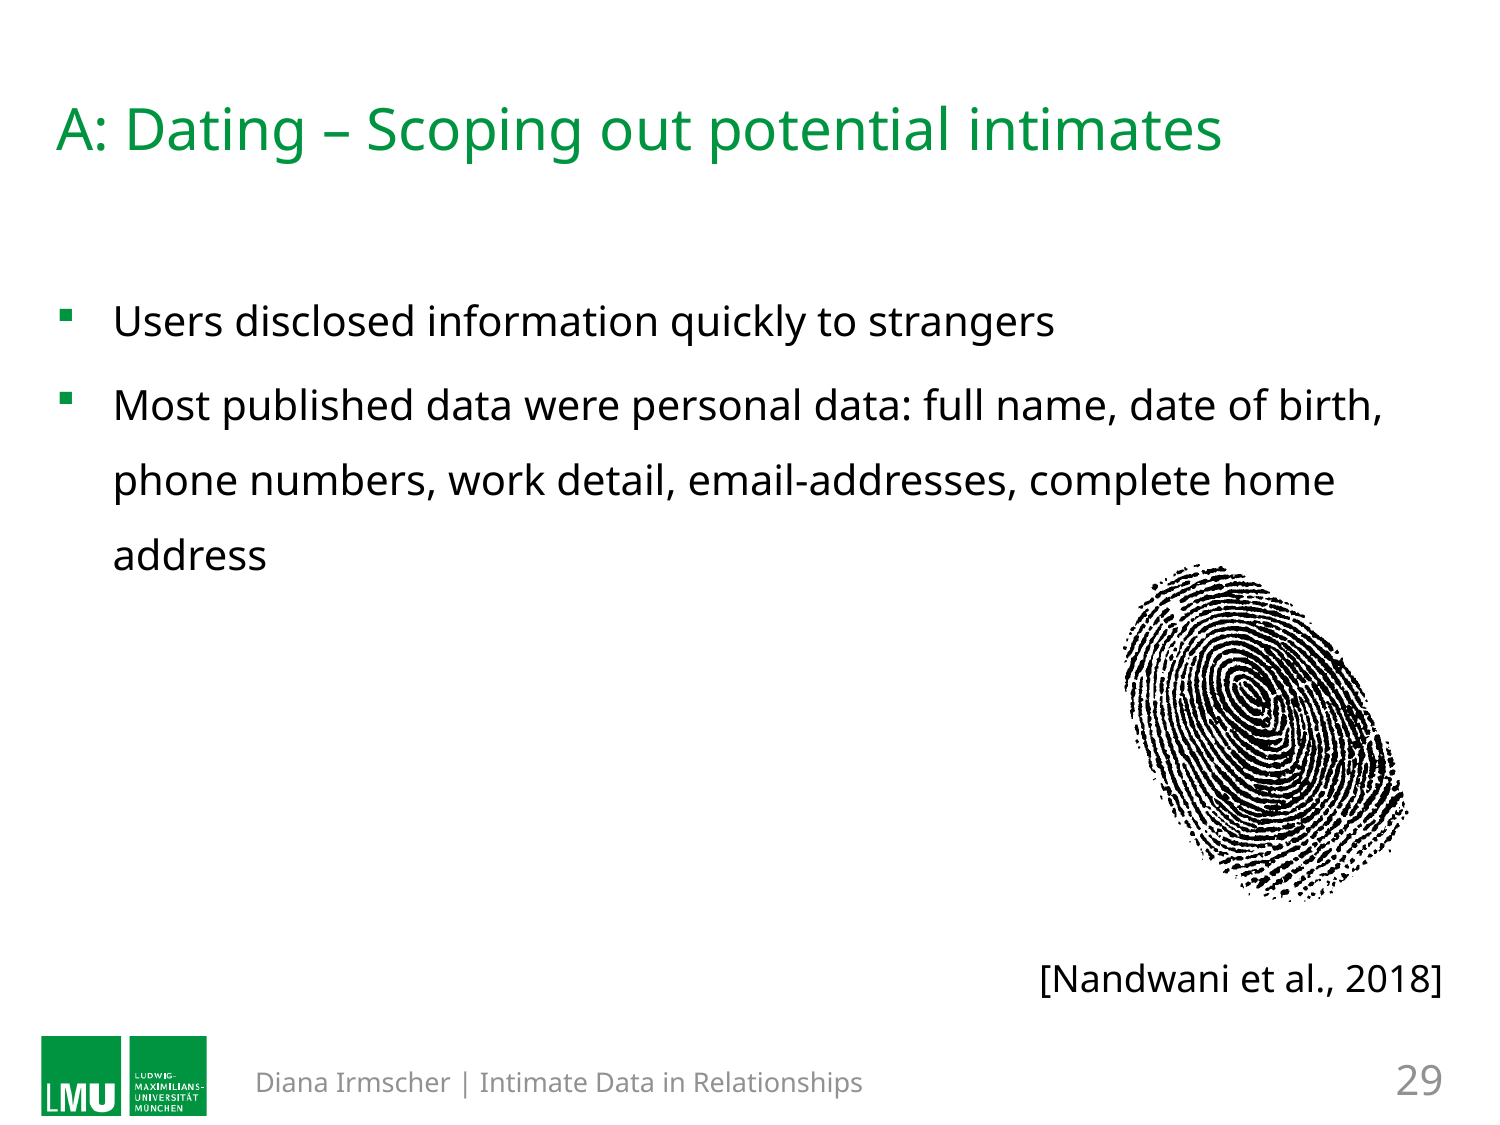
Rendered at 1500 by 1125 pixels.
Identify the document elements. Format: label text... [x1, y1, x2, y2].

picture [1115, 556, 1418, 910]
slide_number <number> [1014, 1046, 1459, 1117]
list [Nandwani et al., 2018] [41, 947, 1459, 1007]
footer Diana Irmscher | Intimate Data in Relationships [240, 1046, 963, 1117]
list Users disclosed information quickly to strangers Most published data were personal data: full name, date of birth, phone numbers, work detail, email-addresses, complete home address [41, 262, 1459, 947]
title A: Dating – Scoping out potential intimates [41, 37, 1459, 217]
